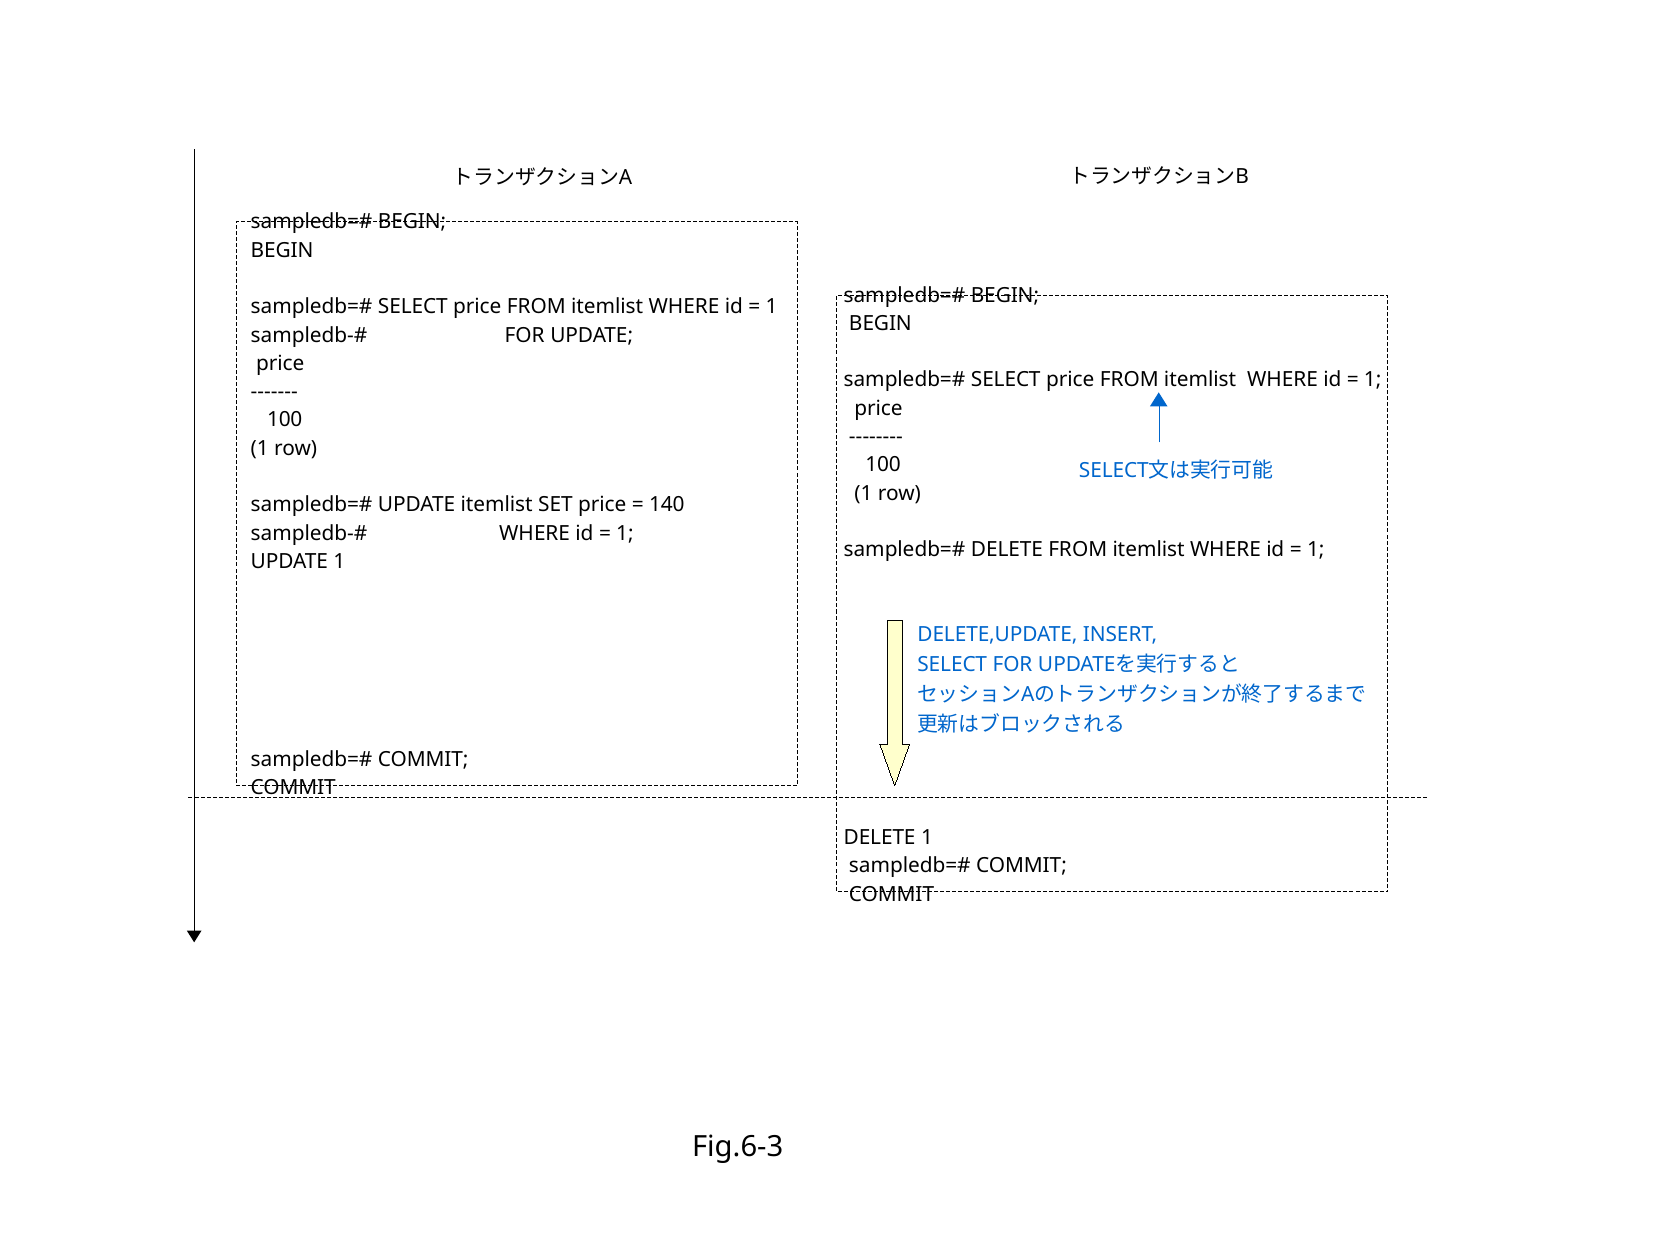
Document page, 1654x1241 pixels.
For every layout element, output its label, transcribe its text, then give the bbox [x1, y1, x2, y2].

text_box sampledb=# BEGIN; BEGIN sampledb=# SELECT price FROM itemlist WHERE id = 1 sampledb-# FOR UPDATE; price ------- 100 (1 row) sampledb=# UPDATE itemlist SET price = 140 sampledb-# WHERE id = 1; UPDATE 1 sampledb=# COMMIT; COMMIT [236, 221, 798, 786]
text_box トランザクションB [1054, 151, 1265, 195]
text_box [879, 620, 910, 786]
text_box sampledb=# BEGIN; BEGIN sampledb=# SELECT price FROM itemlist WHERE id = 1; price -------- 100 (1 row) sampledb=# DELETE FROM itemlist WHERE id = 1; DELETE,UPDATE, INSERT, SELECT FOR UPDATEを実行すると セッションAのトランザクションが終了するまで 更新はブロックされる DELETE 1 sampledb=# COMMIT; COMMIT [836, 295, 1388, 892]
text_box Fig.6-3 [677, 1118, 811, 1173]
text_box SELECT文は実行可能 [1064, 446, 1300, 490]
text_box トランザクションA [438, 153, 649, 197]
